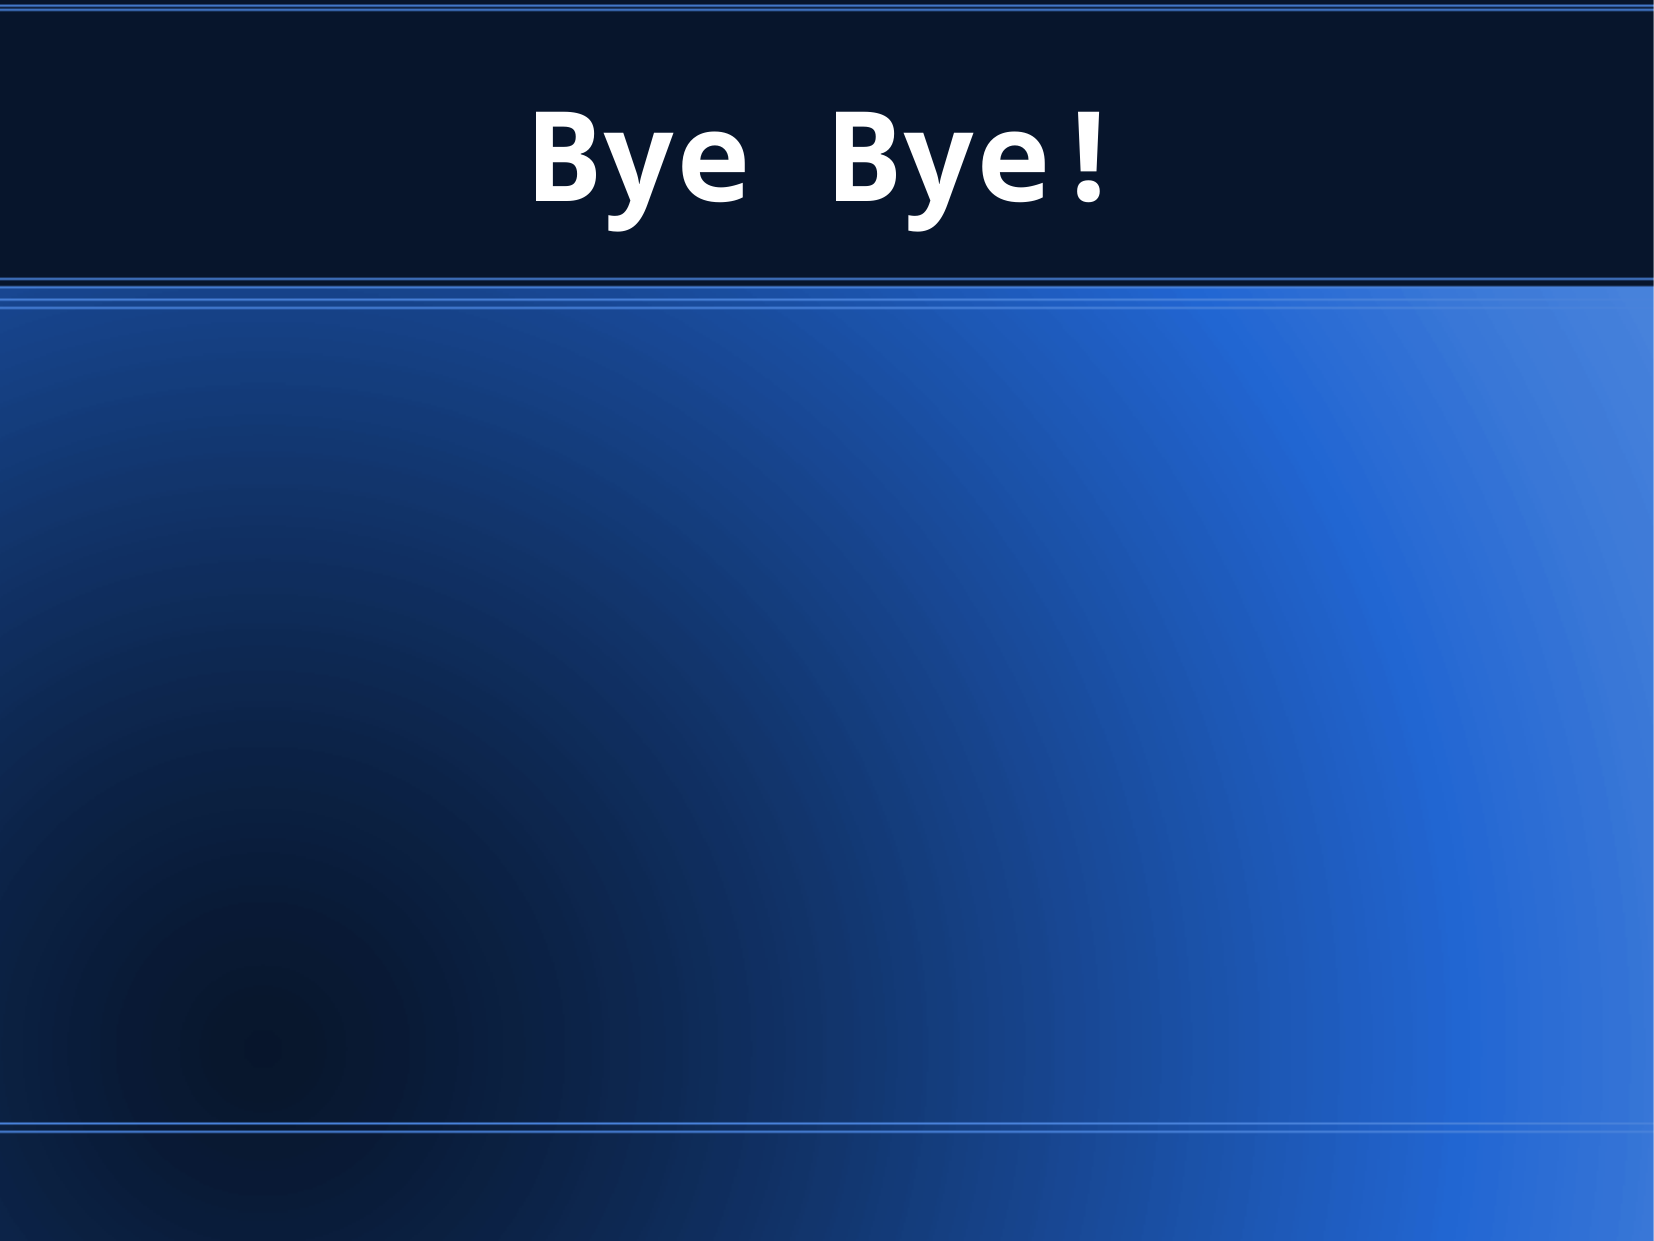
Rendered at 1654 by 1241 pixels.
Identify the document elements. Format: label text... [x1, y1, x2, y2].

picture [0, 0, 1654, 1241]
title Bye Bye! [82, 49, 1571, 257]
